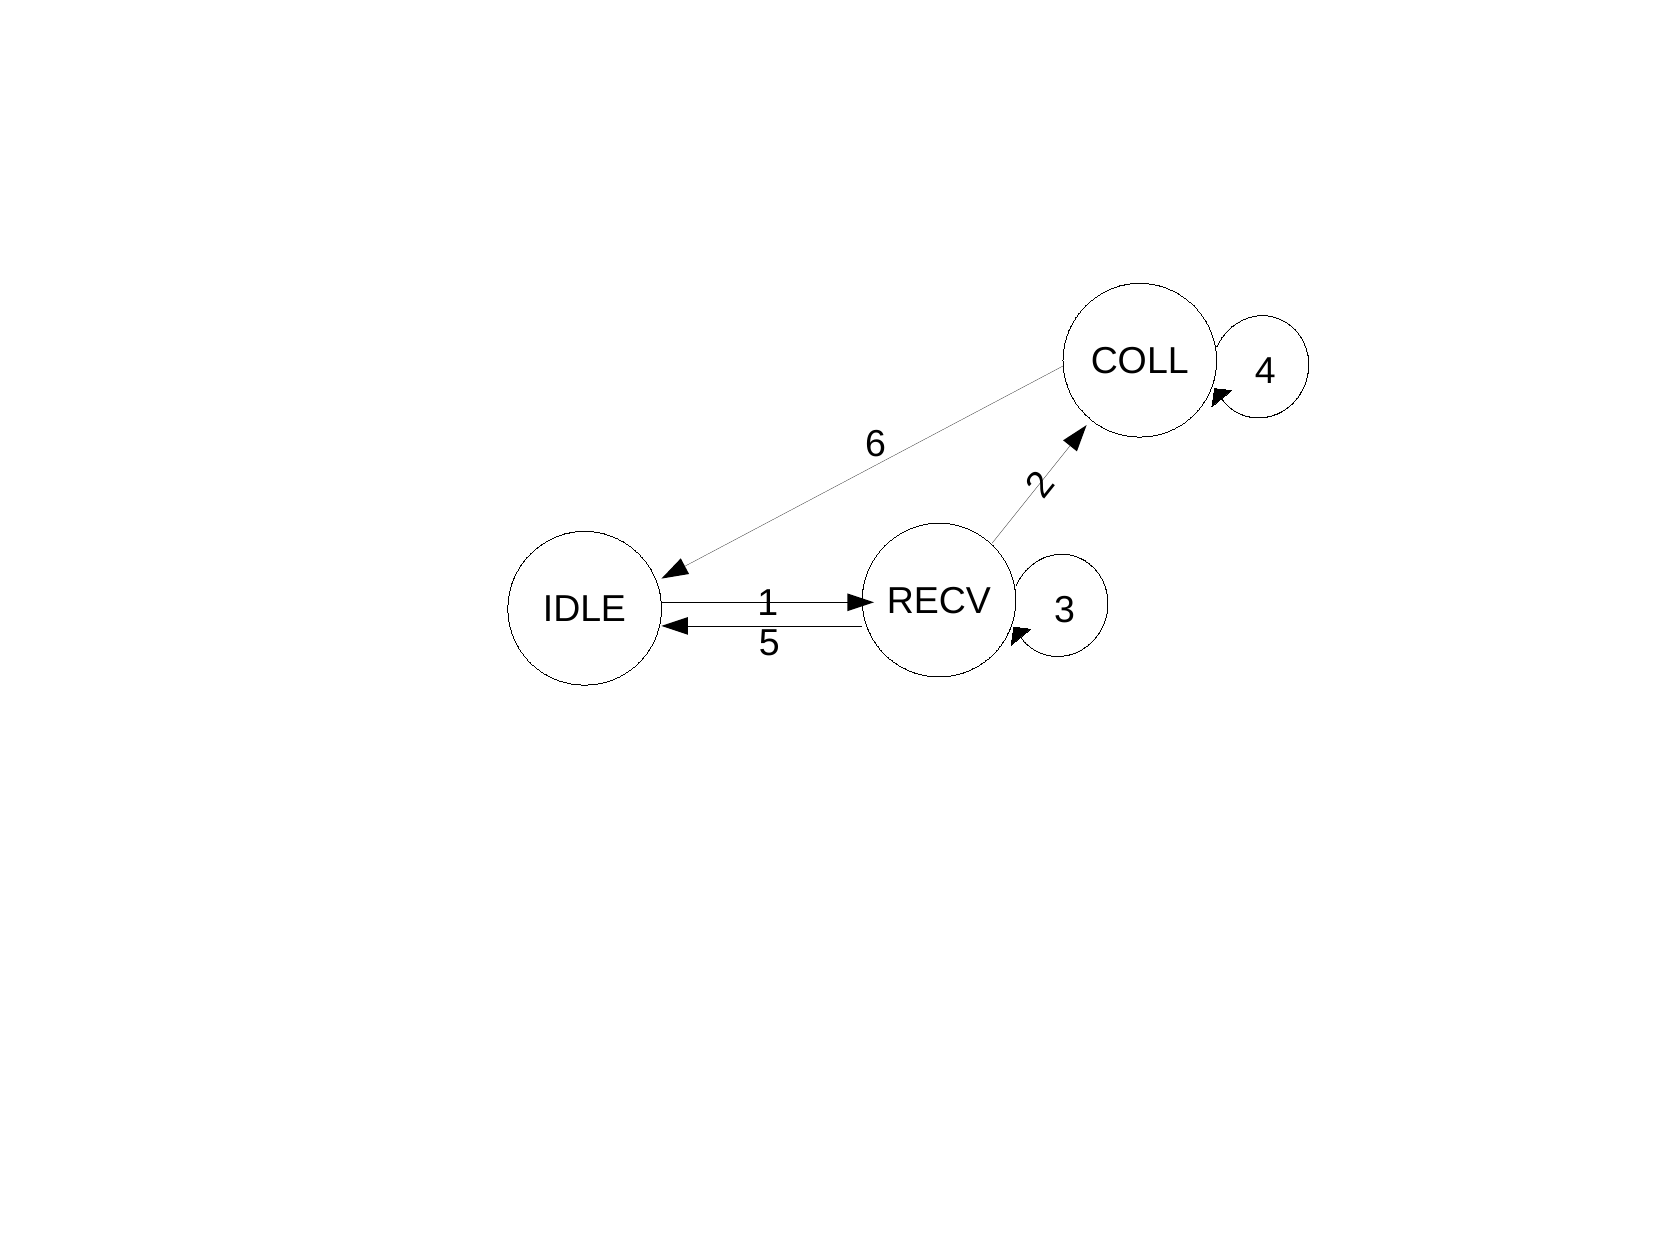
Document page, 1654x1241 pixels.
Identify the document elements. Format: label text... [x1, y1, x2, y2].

text_box IDLE [507, 531, 662, 686]
text_box 5 [744, 614, 780, 687]
text_box RECV [862, 523, 1016, 677]
text_box 6 [850, 415, 886, 489]
text_box [1011, 627, 1039, 653]
text_box [1016, 554, 1108, 647]
text_box [1211, 388, 1240, 414]
text_box 3 [1039, 580, 1087, 654]
text_box COLL [1062, 283, 1217, 438]
text_box 4 [1240, 342, 1288, 416]
text_box [1216, 315, 1309, 408]
